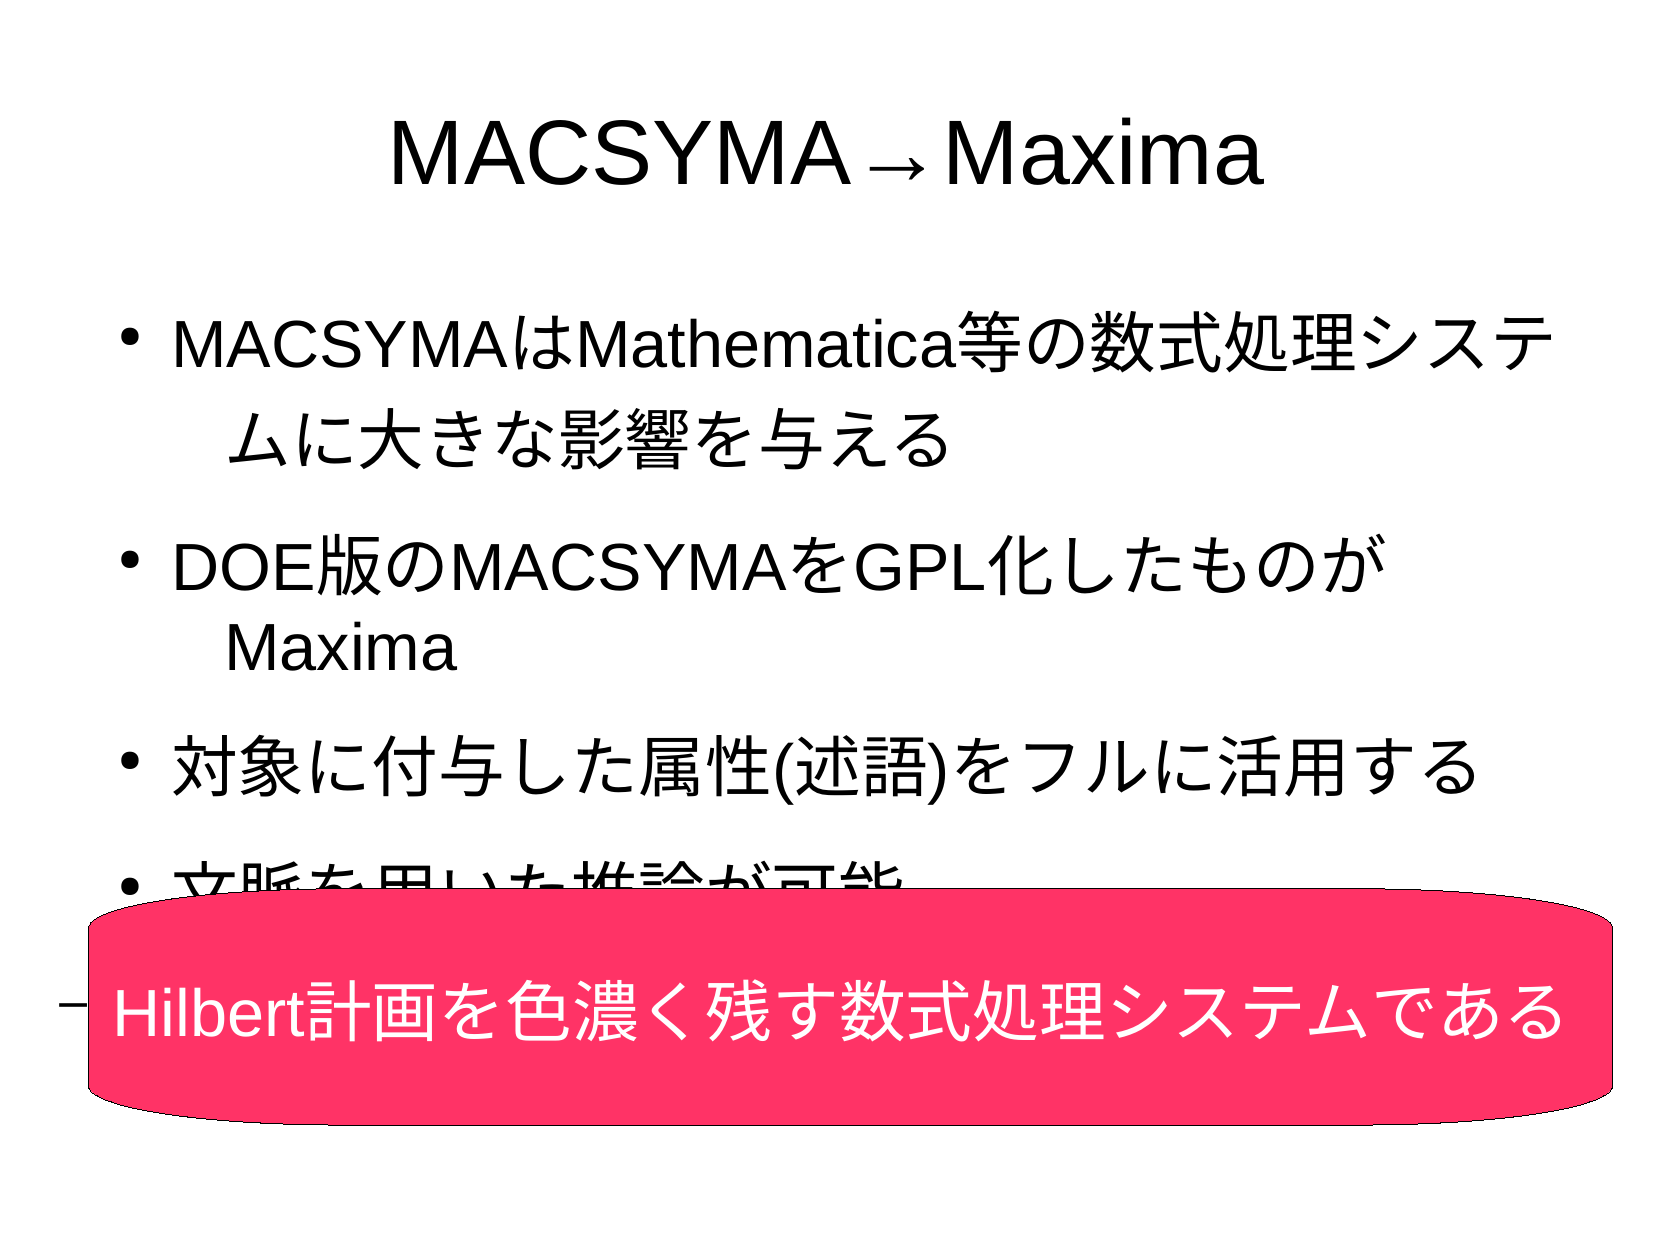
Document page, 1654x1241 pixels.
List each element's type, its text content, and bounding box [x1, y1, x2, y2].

title MACSYMA→Maxima [82, 56, 1571, 250]
text_box Hilbert計画を色濃く残す数式処理システムである [88, 888, 1613, 1126]
list MACSYMAはMathematica等の数式処理システムに大きな影響を与える DOE版のMACSYMAをGPL化したものがMaxima 対象に付与した属性(述語)をフルに活用する 文脈を用いた推論が可能 [82, 290, 1571, 1094]
